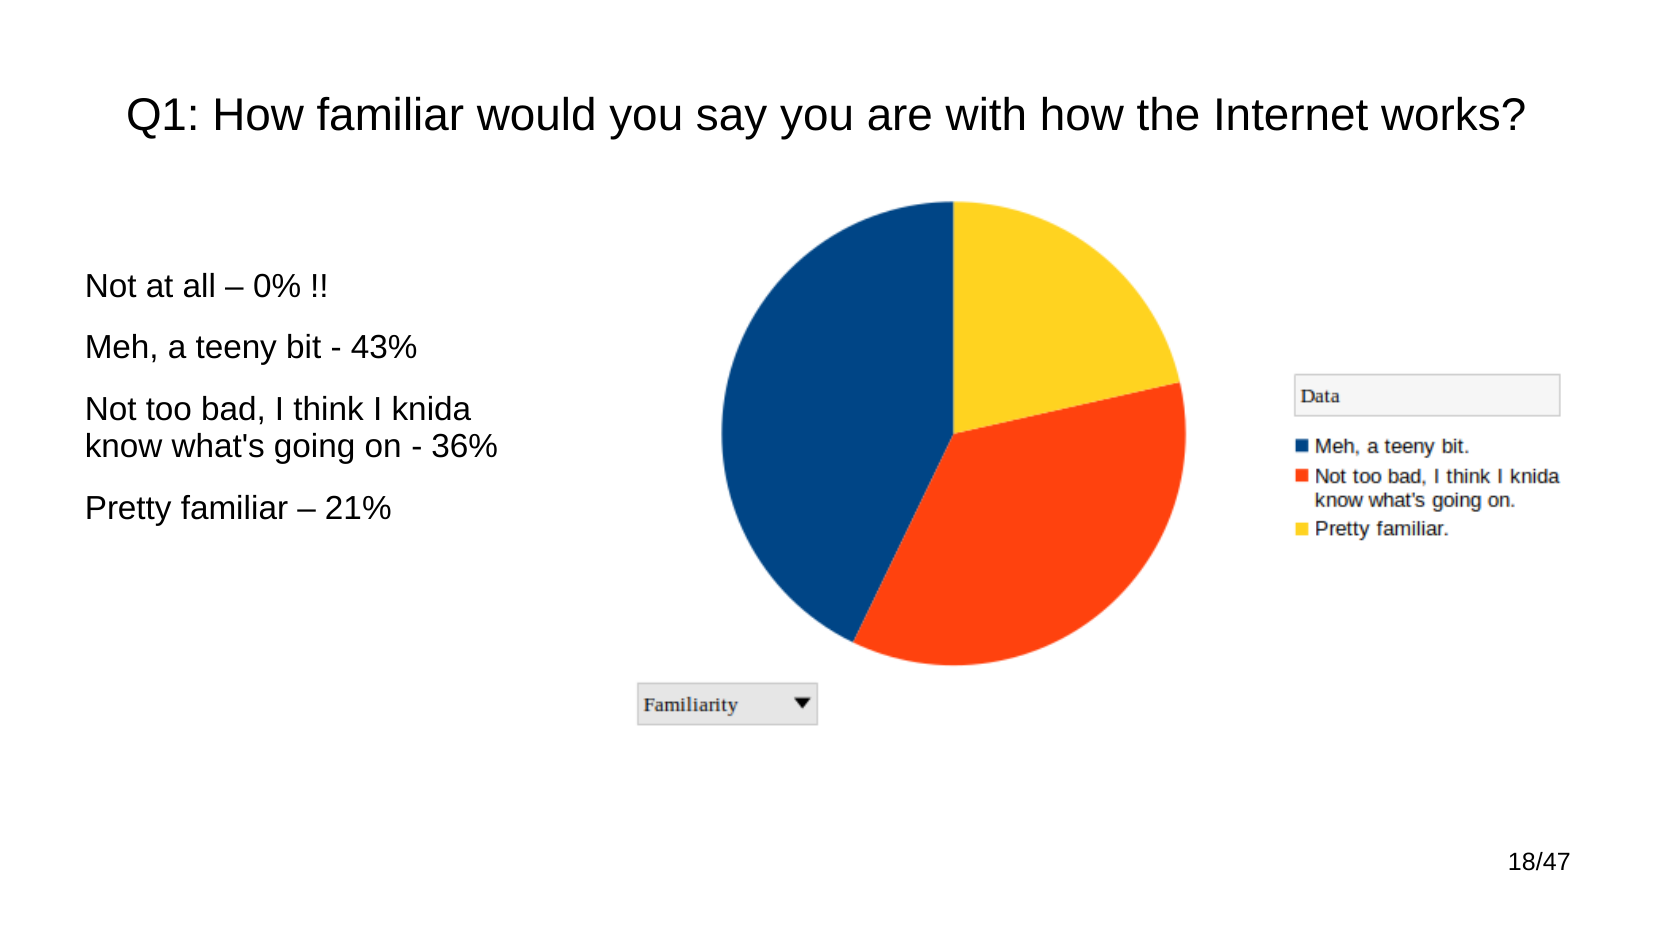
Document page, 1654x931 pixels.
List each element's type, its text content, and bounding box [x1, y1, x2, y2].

picture [620, 192, 1580, 732]
title Q1: How familiar would you say you are with how the Internet works? [82, 37, 1571, 193]
text_box Not at all – 0% !! Meh, a teeny bit - 43% Not too bad, I think I knida know what's going on - 36% Pretty familiar – 21% [70, 259, 550, 903]
